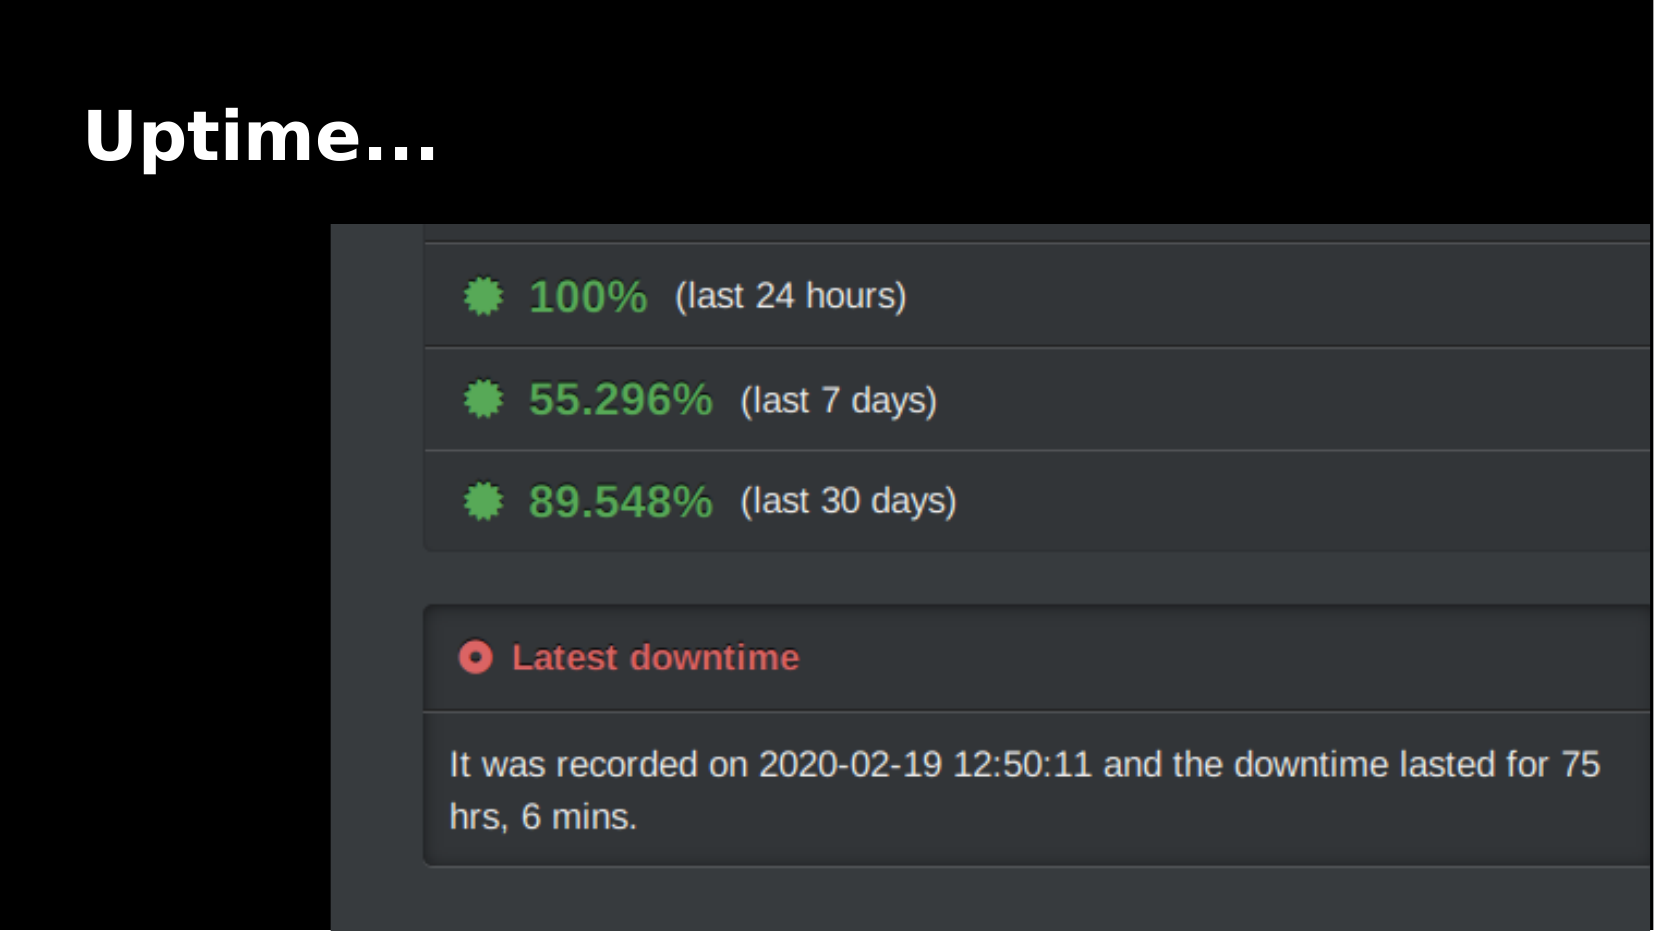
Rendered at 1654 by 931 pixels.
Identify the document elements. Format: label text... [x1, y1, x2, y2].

picture [330, 224, 1651, 931]
title Uptime... [82, 59, 1571, 215]
